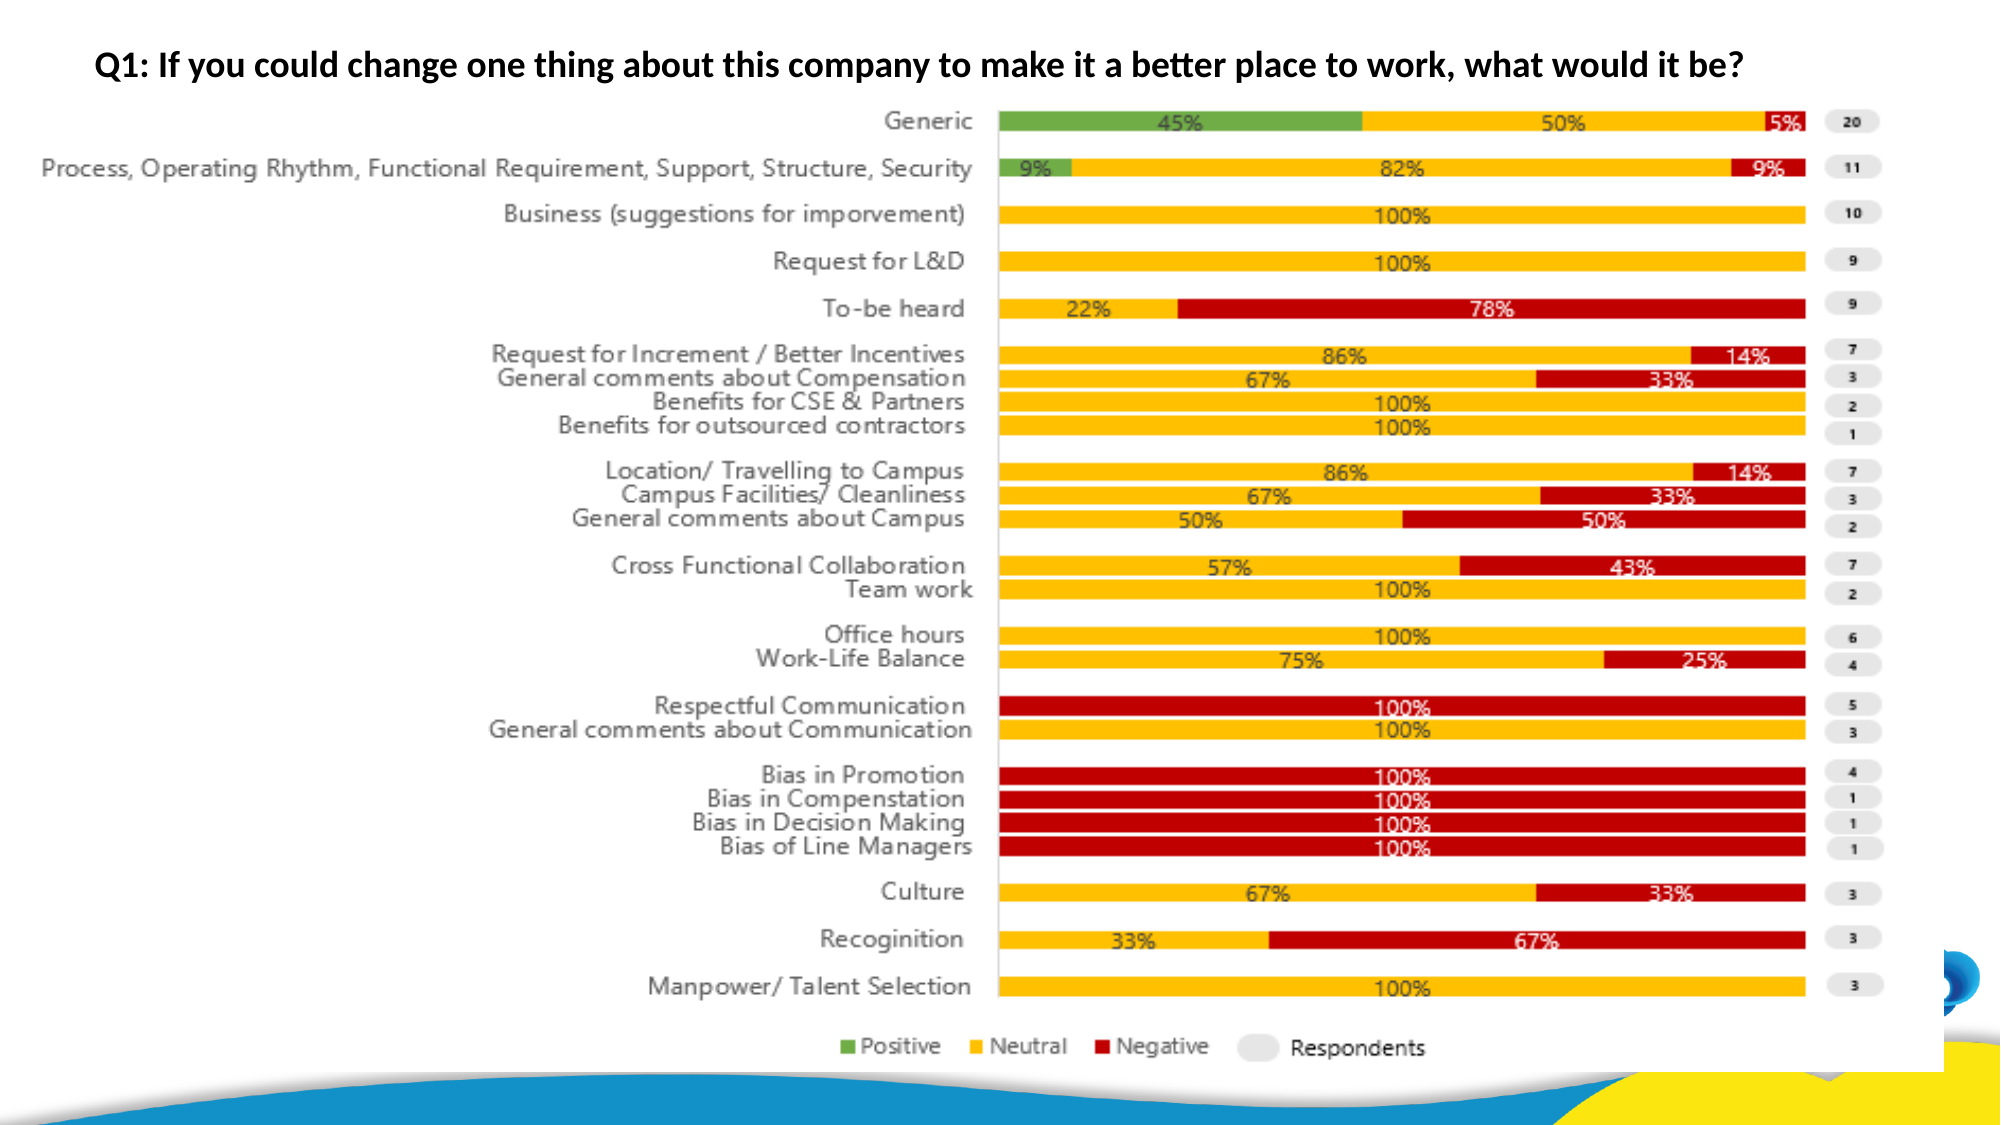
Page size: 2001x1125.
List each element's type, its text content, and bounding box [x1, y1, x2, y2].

picture [33, 90, 1944, 1072]
text_box Q1: If you could change one thing about this company to make it a better place to work, what would it be? [79, 32, 1967, 94]
